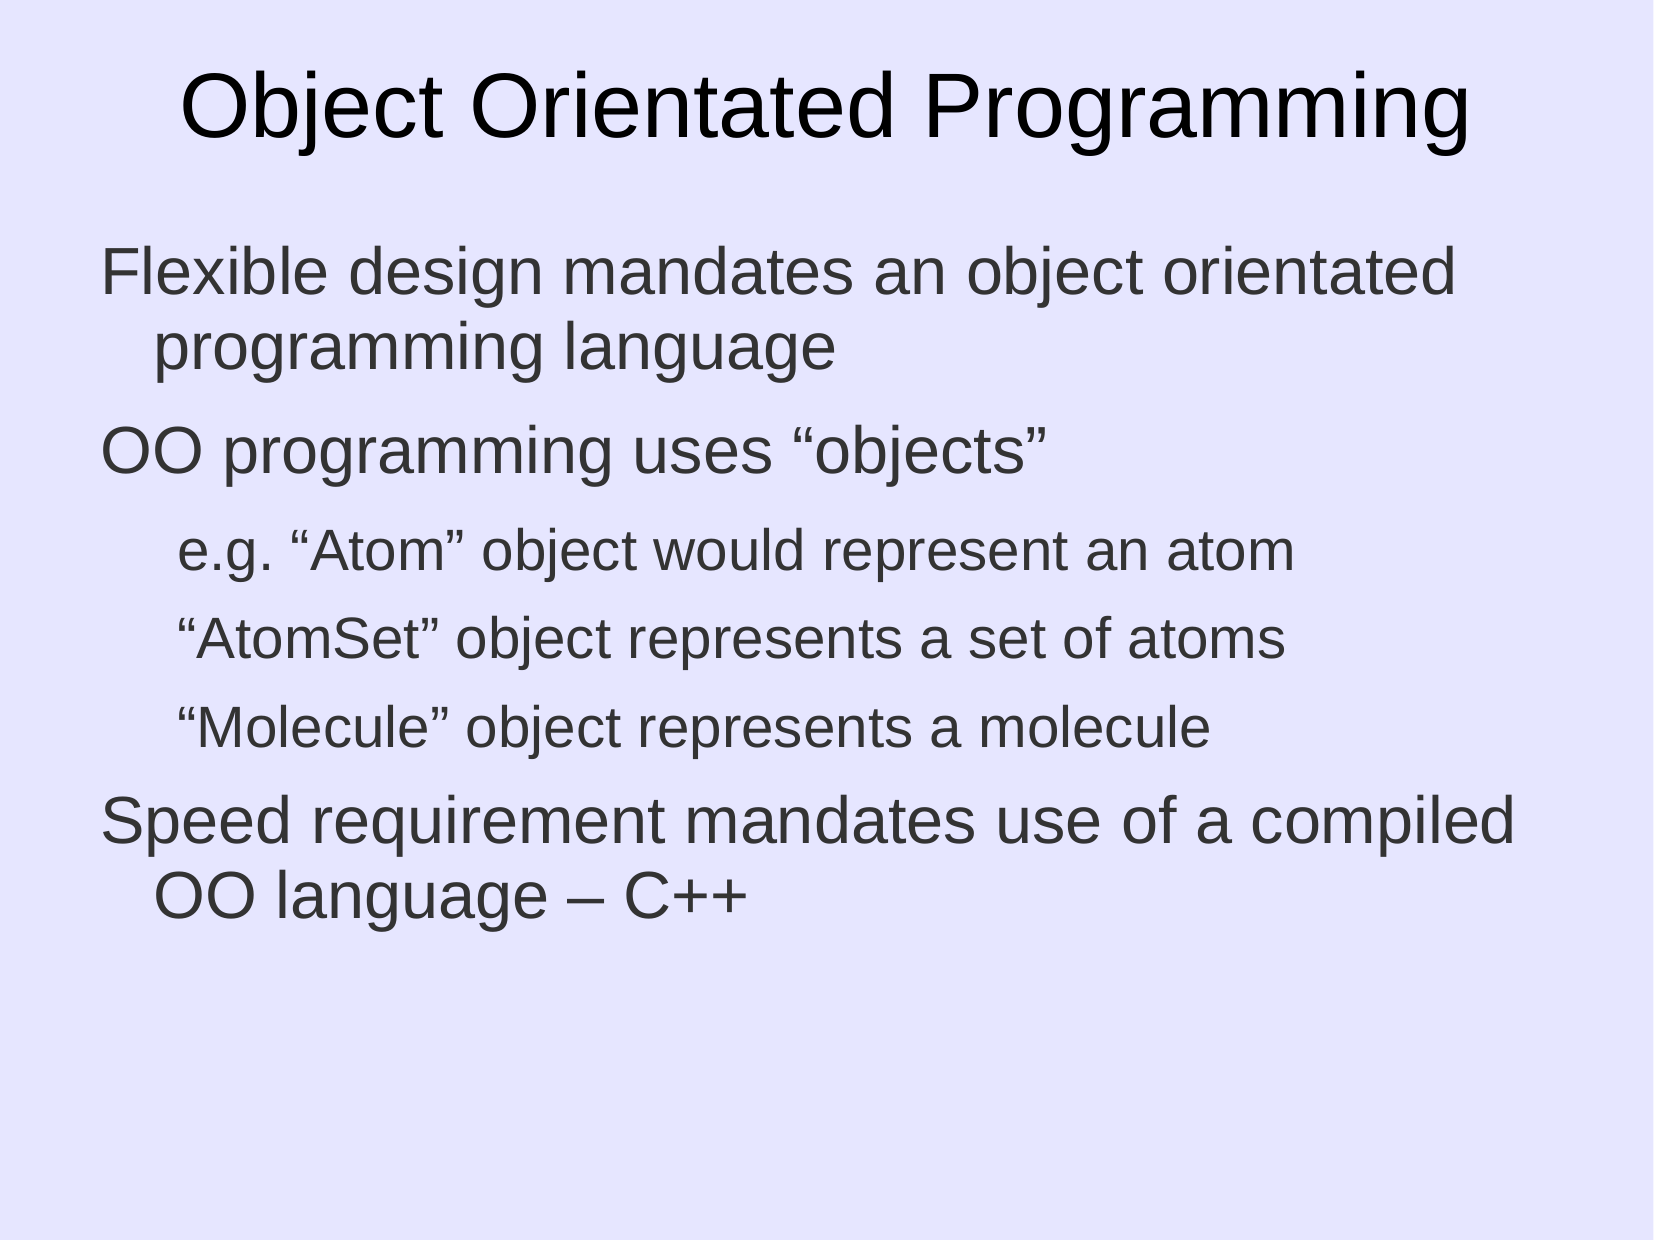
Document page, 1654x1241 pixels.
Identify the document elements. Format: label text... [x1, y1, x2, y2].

title Object Orientated Programming [82, 49, 1571, 163]
list Flexible design mandates an object orientated programming language OO programming uses “objects” e.g. “Atom” object would represent an atom “AtomSet” object represents a set of atoms “Molecule” object represents a molecule Speed requirement mandates use of a compiled OO language – C++ [82, 234, 1571, 1191]
